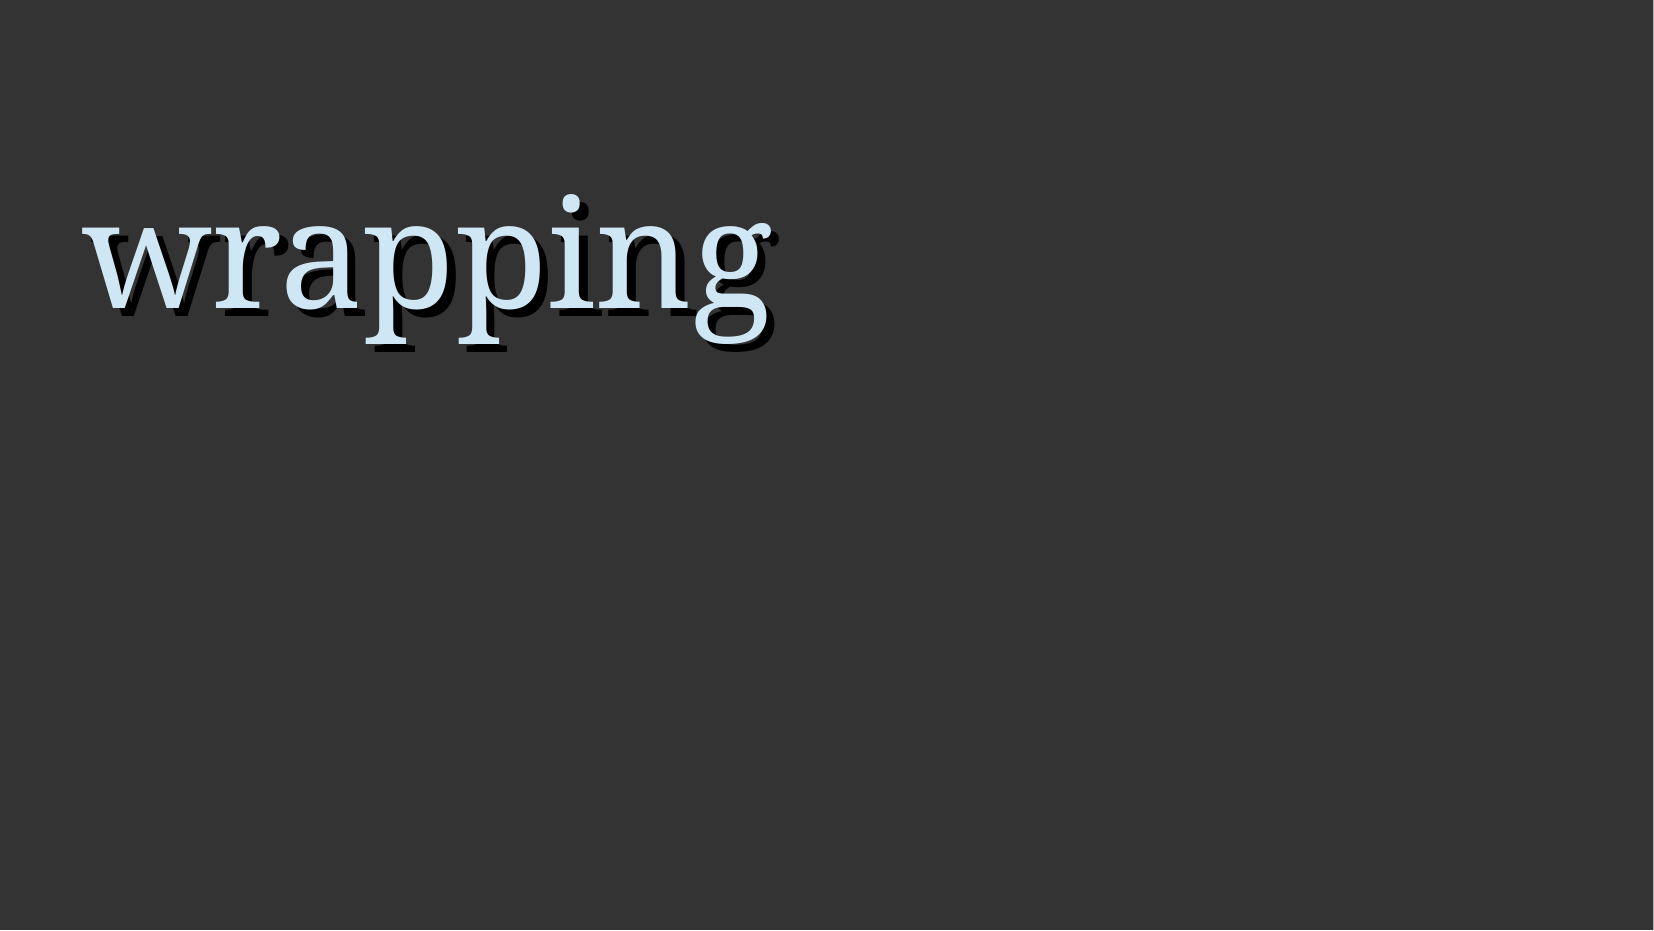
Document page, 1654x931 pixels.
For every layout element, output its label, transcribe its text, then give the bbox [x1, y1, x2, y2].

title wrapping [82, 147, 1571, 838]
